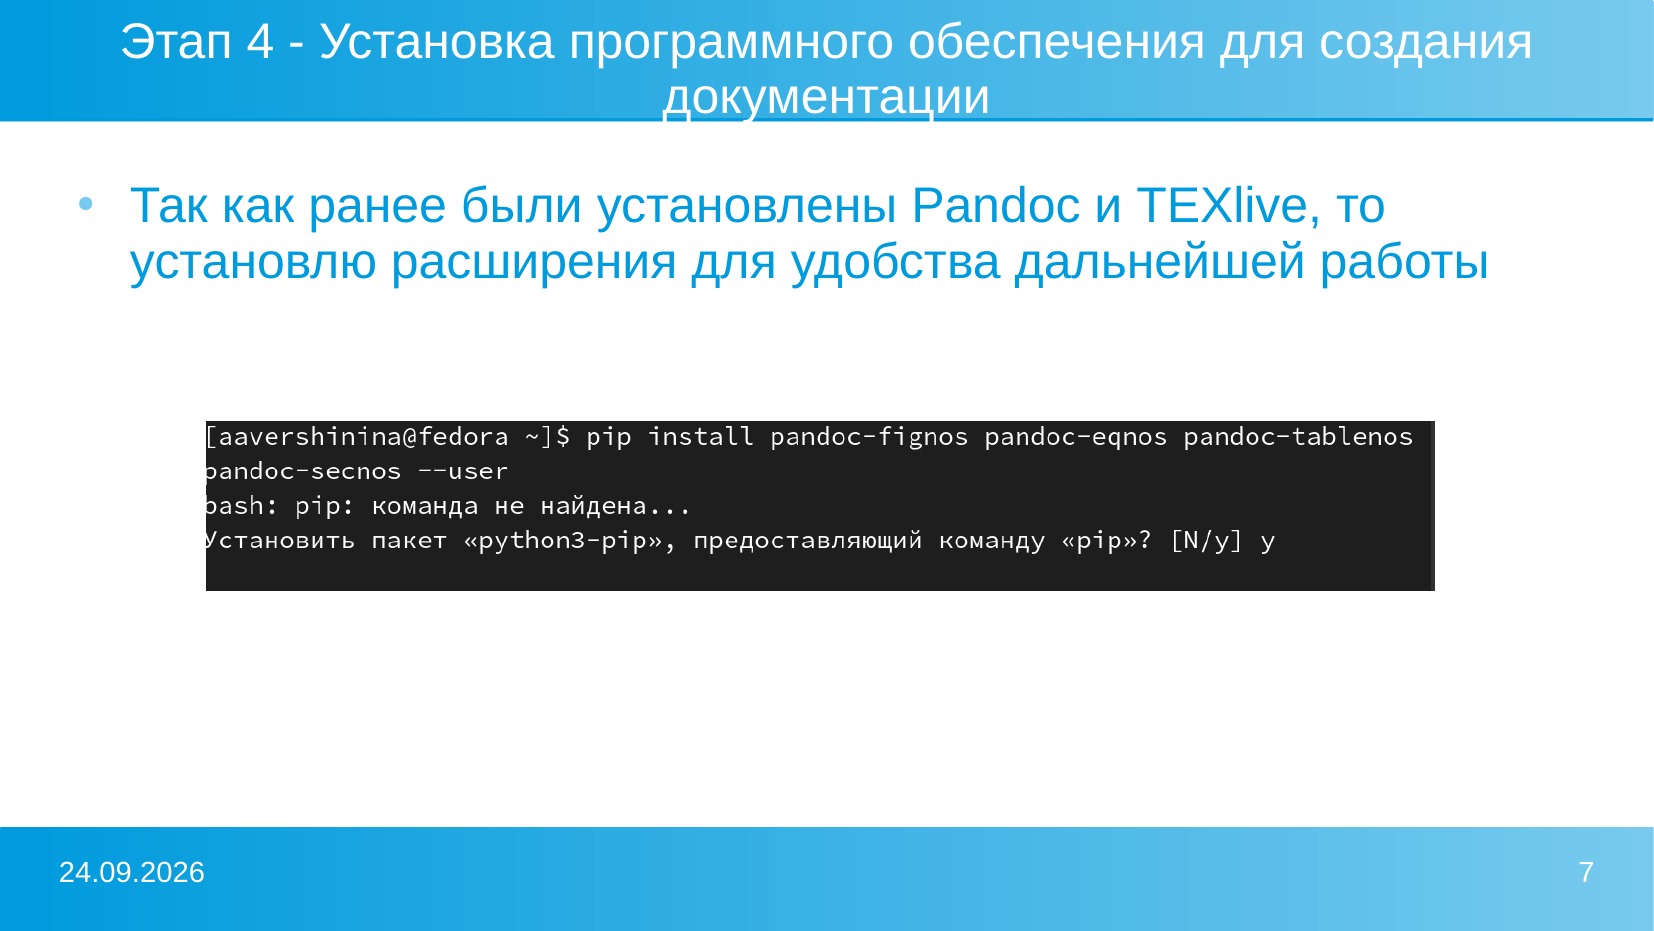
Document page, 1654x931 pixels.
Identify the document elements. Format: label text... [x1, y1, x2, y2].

title Этап 4 - Установка программного обеспечения для создания документации [59, 12, 1595, 125]
picture [206, 421, 1435, 591]
list Так как ранее были установлены Pandoc и TEXlive, то установлю расширения для удобства дальнейшей работы [59, 177, 1595, 325]
